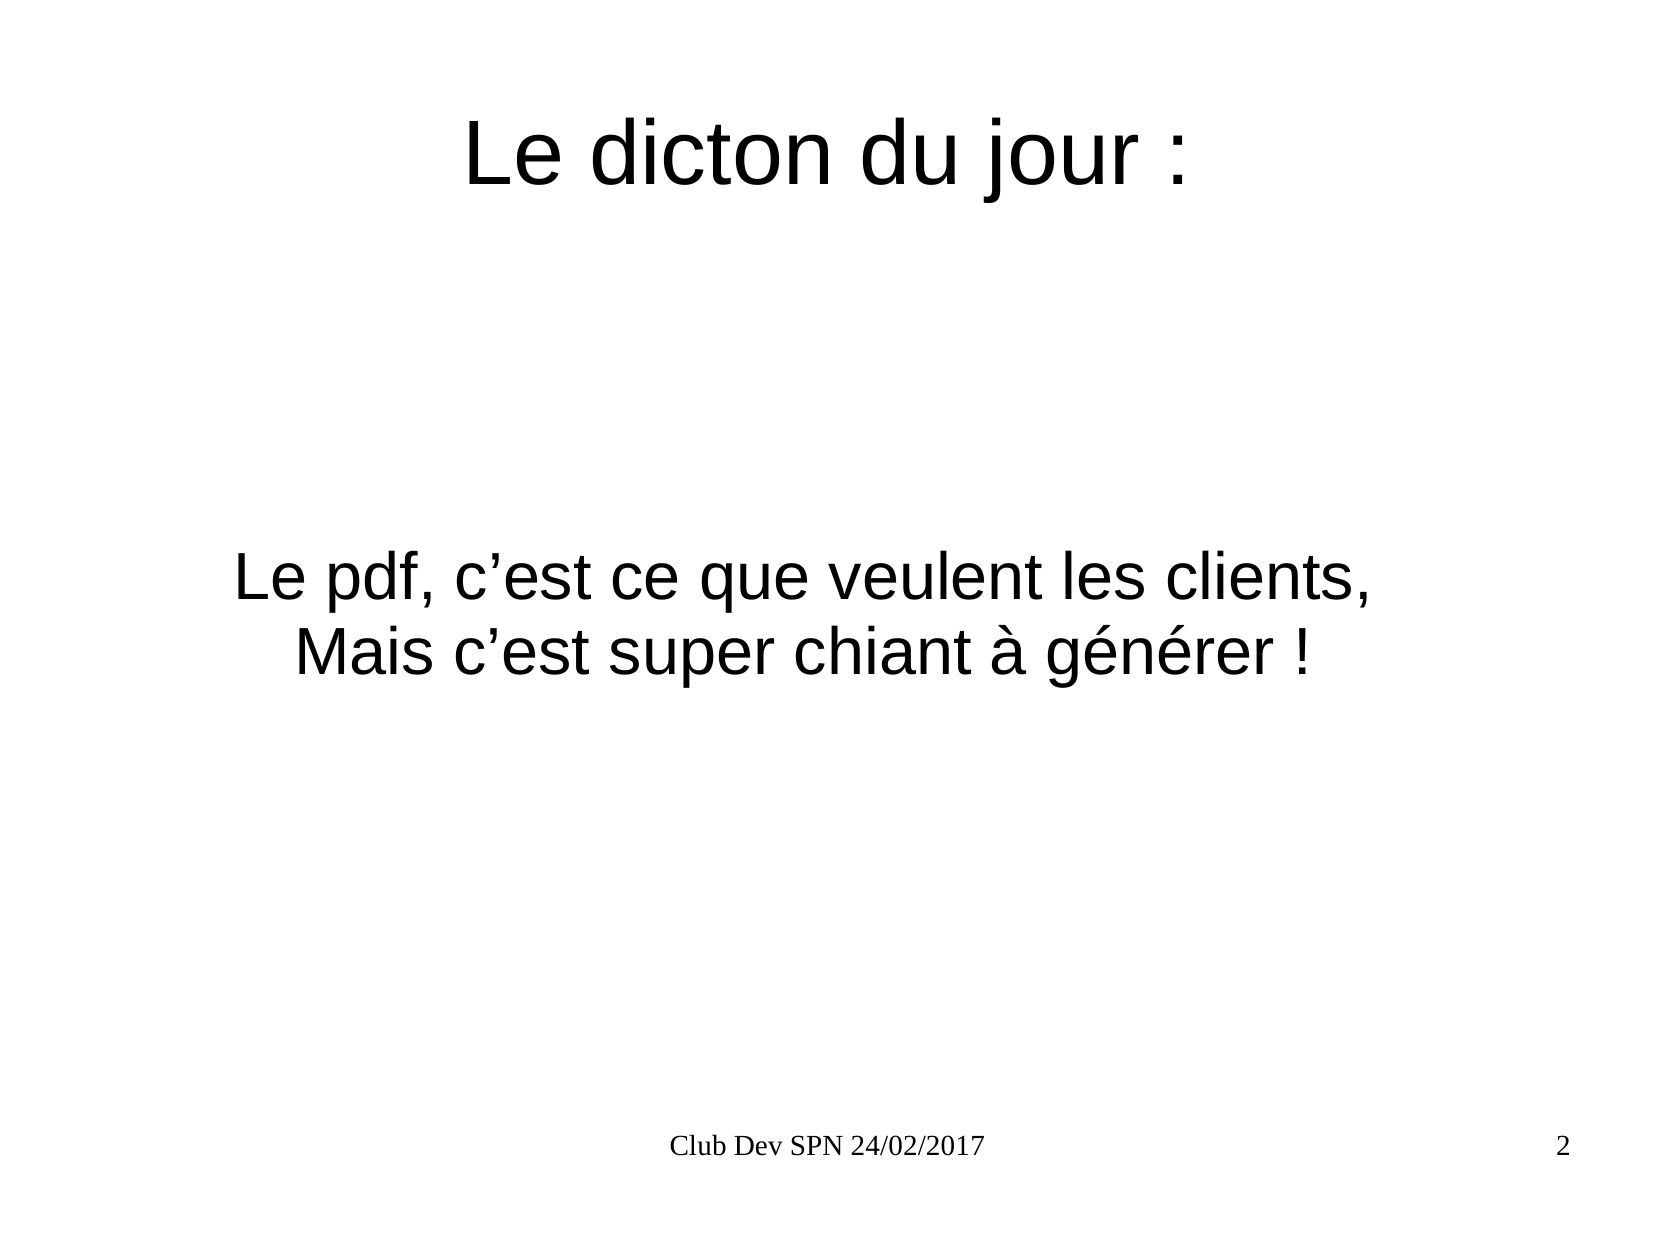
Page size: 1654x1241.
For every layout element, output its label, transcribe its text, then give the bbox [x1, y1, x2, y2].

title Le dicton du jour : [82, 49, 1571, 257]
text_box Le pdf, c’est ce que veulent les clients, Mais c’est super chiant à générer ! [166, 531, 1441, 771]
